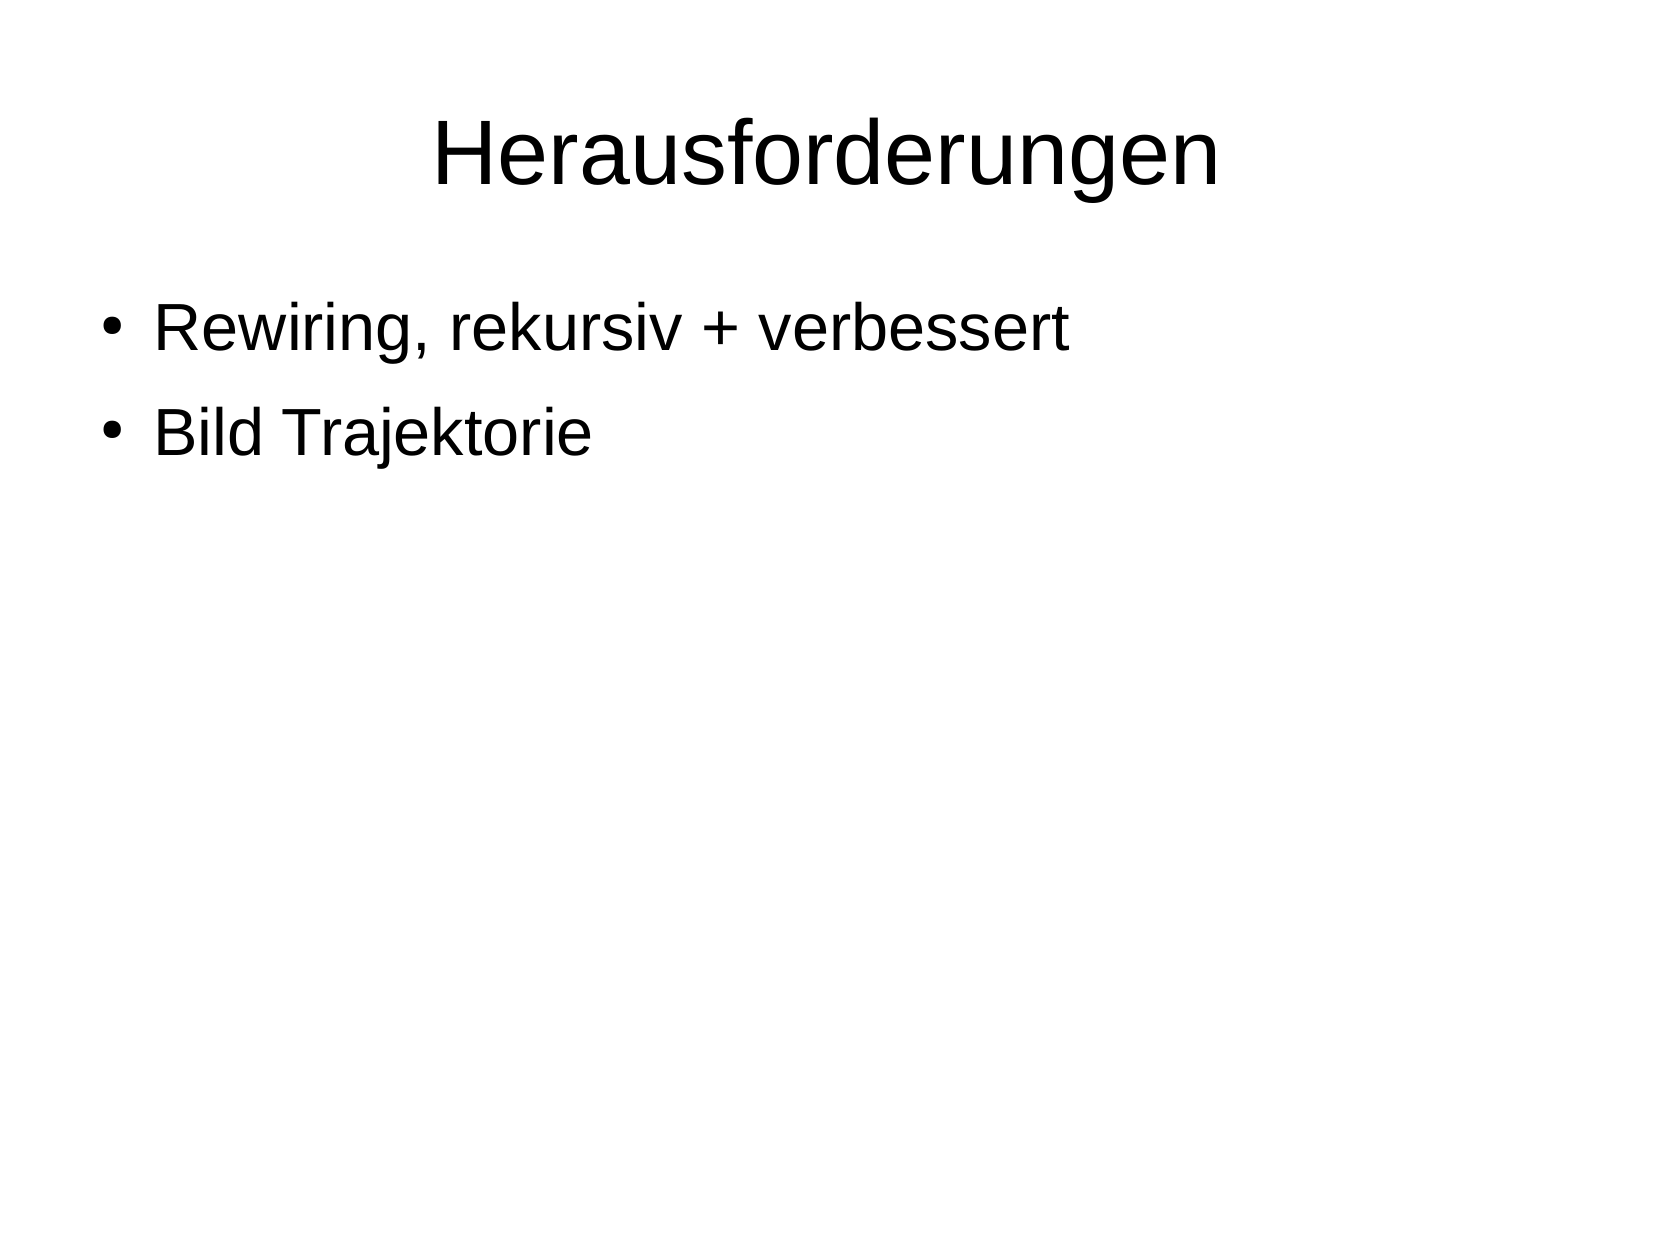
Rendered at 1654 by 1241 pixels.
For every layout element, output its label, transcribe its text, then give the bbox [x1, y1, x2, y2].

list Rewiring, rekursiv + verbessert Bild Trajektorie [82, 290, 1571, 1109]
title Herausforderungen [82, 49, 1571, 257]
